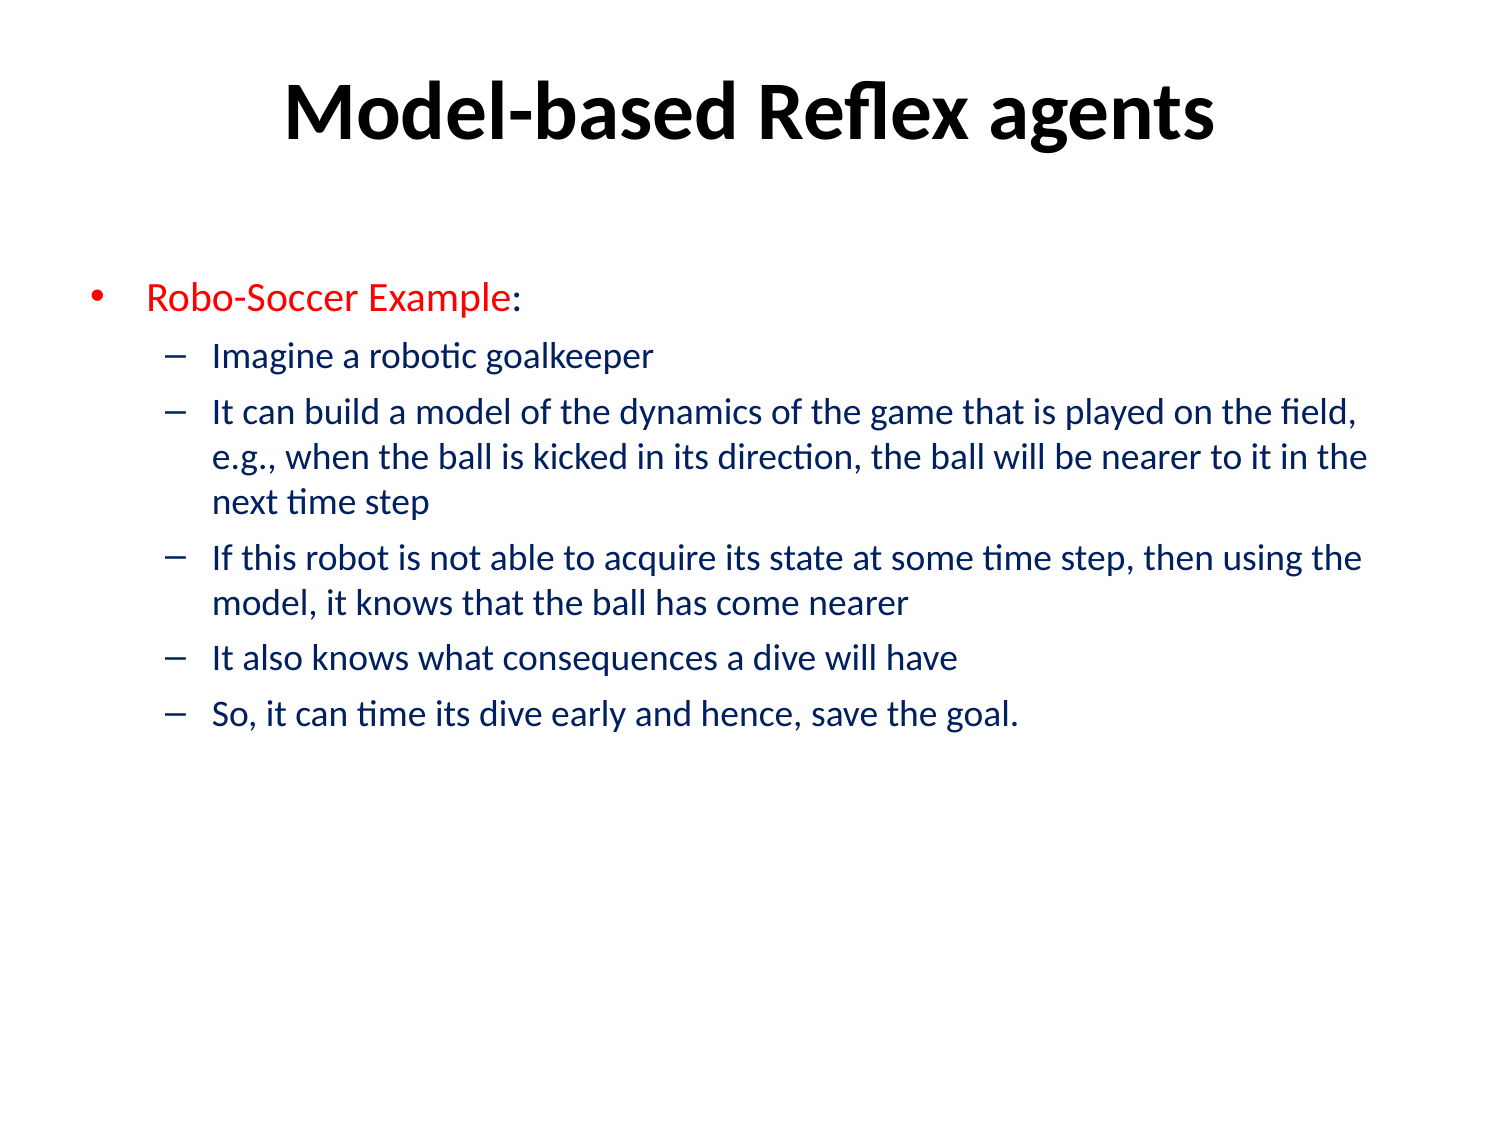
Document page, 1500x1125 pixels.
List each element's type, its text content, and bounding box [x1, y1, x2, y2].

list Robo-Soccer Example: Imagine a robotic goalkeeper It can build a model of the dynamics of the game that is played on the field, e.g., when the ball is kicked in its direction, the ball will be nearer to it in the next time step If this robot is not able to acquire its state at some time step, then using the model, it knows that the ball has come nearer It also knows what consequences a dive will have So, it can time its dive early and hence, save the goal. [75, 262, 1425, 1100]
title Model-based Reflex agents [12, 12, 1488, 200]
